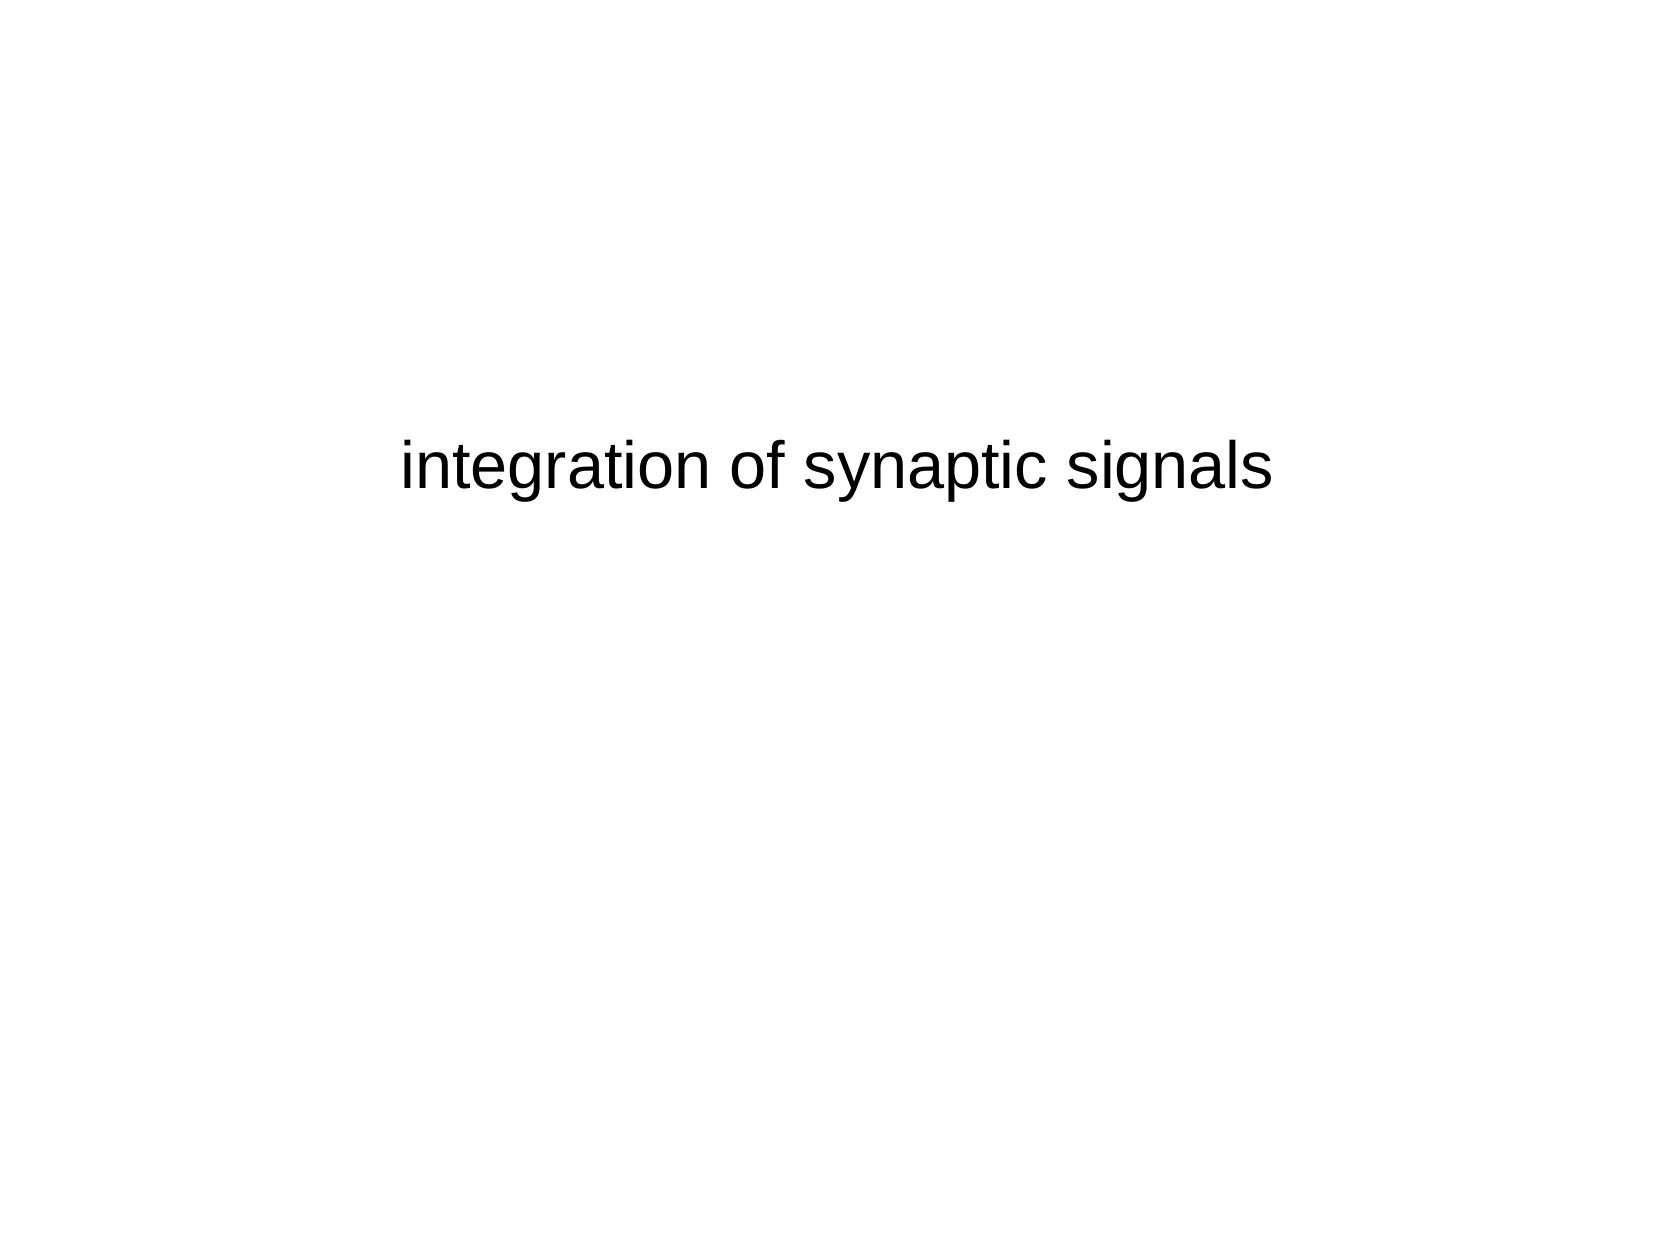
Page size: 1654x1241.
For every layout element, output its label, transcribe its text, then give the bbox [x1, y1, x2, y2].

subtitle integration of synaptic signals [22, 19, 1654, 1166]
